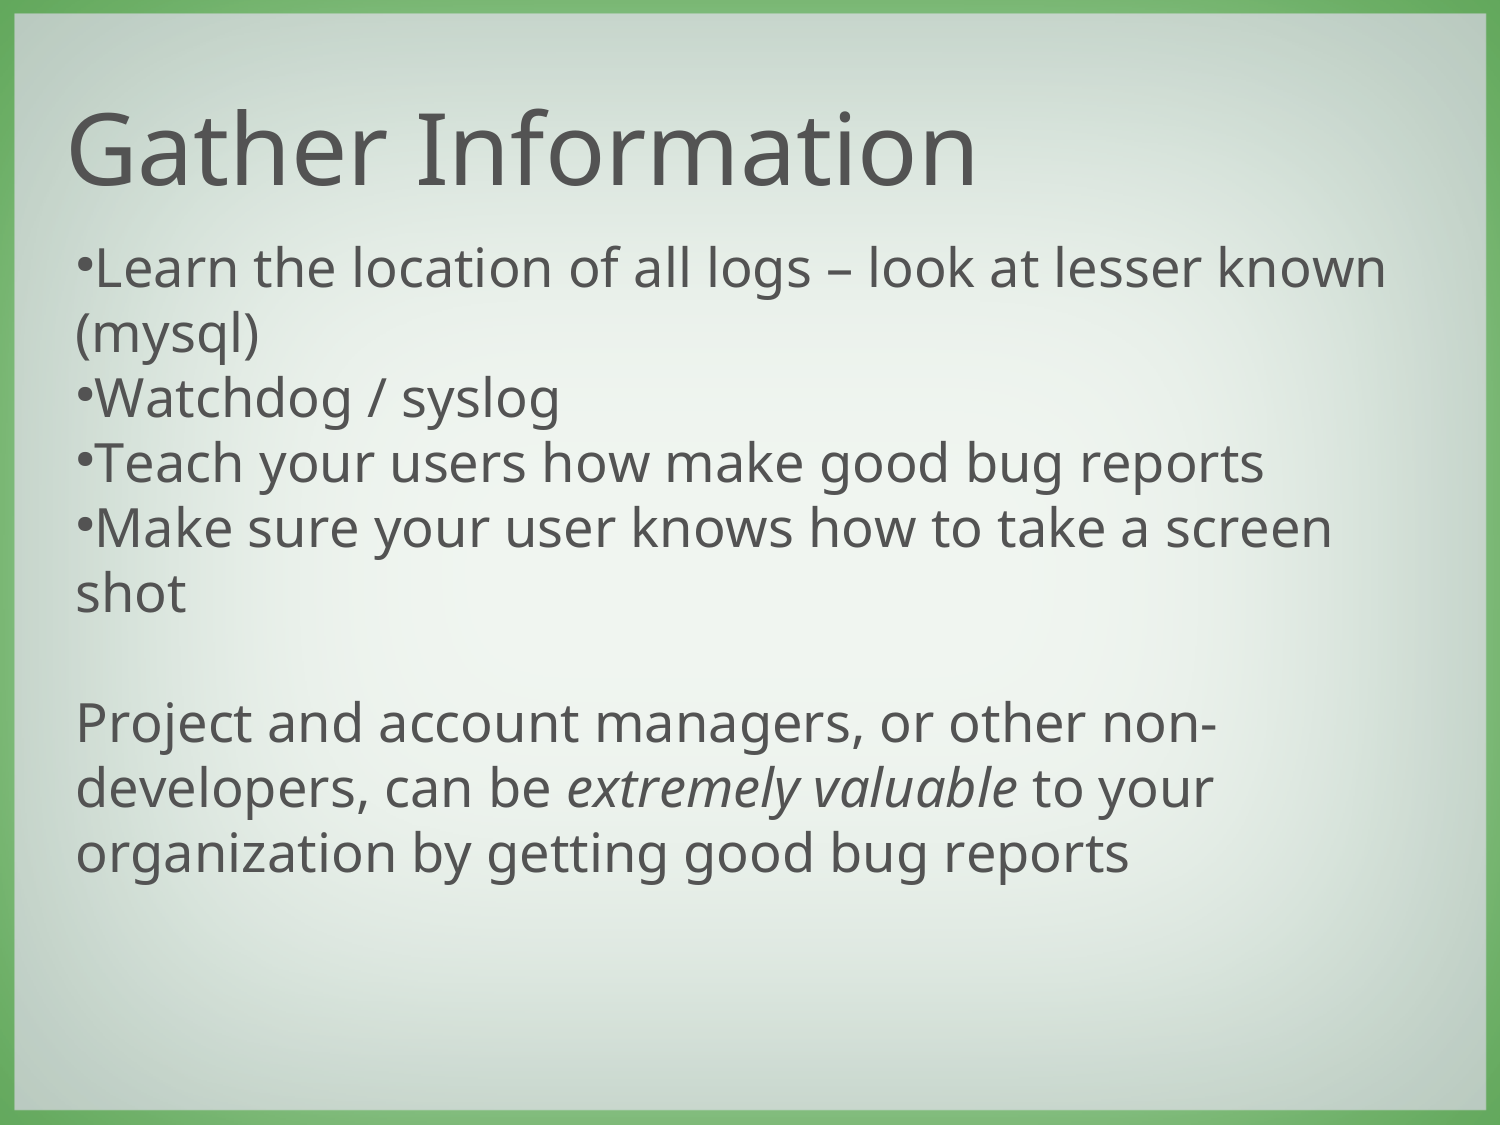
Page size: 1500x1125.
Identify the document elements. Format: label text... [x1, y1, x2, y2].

list [46, 201, 1453, 1006]
text_box Learn the location of all logs – look at lesser known (mysql) Watchdog / syslog Teach your users how make good bug reports Make sure your user knows how to take a screen shot Project and account managers, or other non-developers, can be extremely valuable to your organization by getting good bug reports [60, 225, 1428, 1107]
title Gather Information [50, 63, 1457, 228]
picture [0, 0, 1500, 1125]
